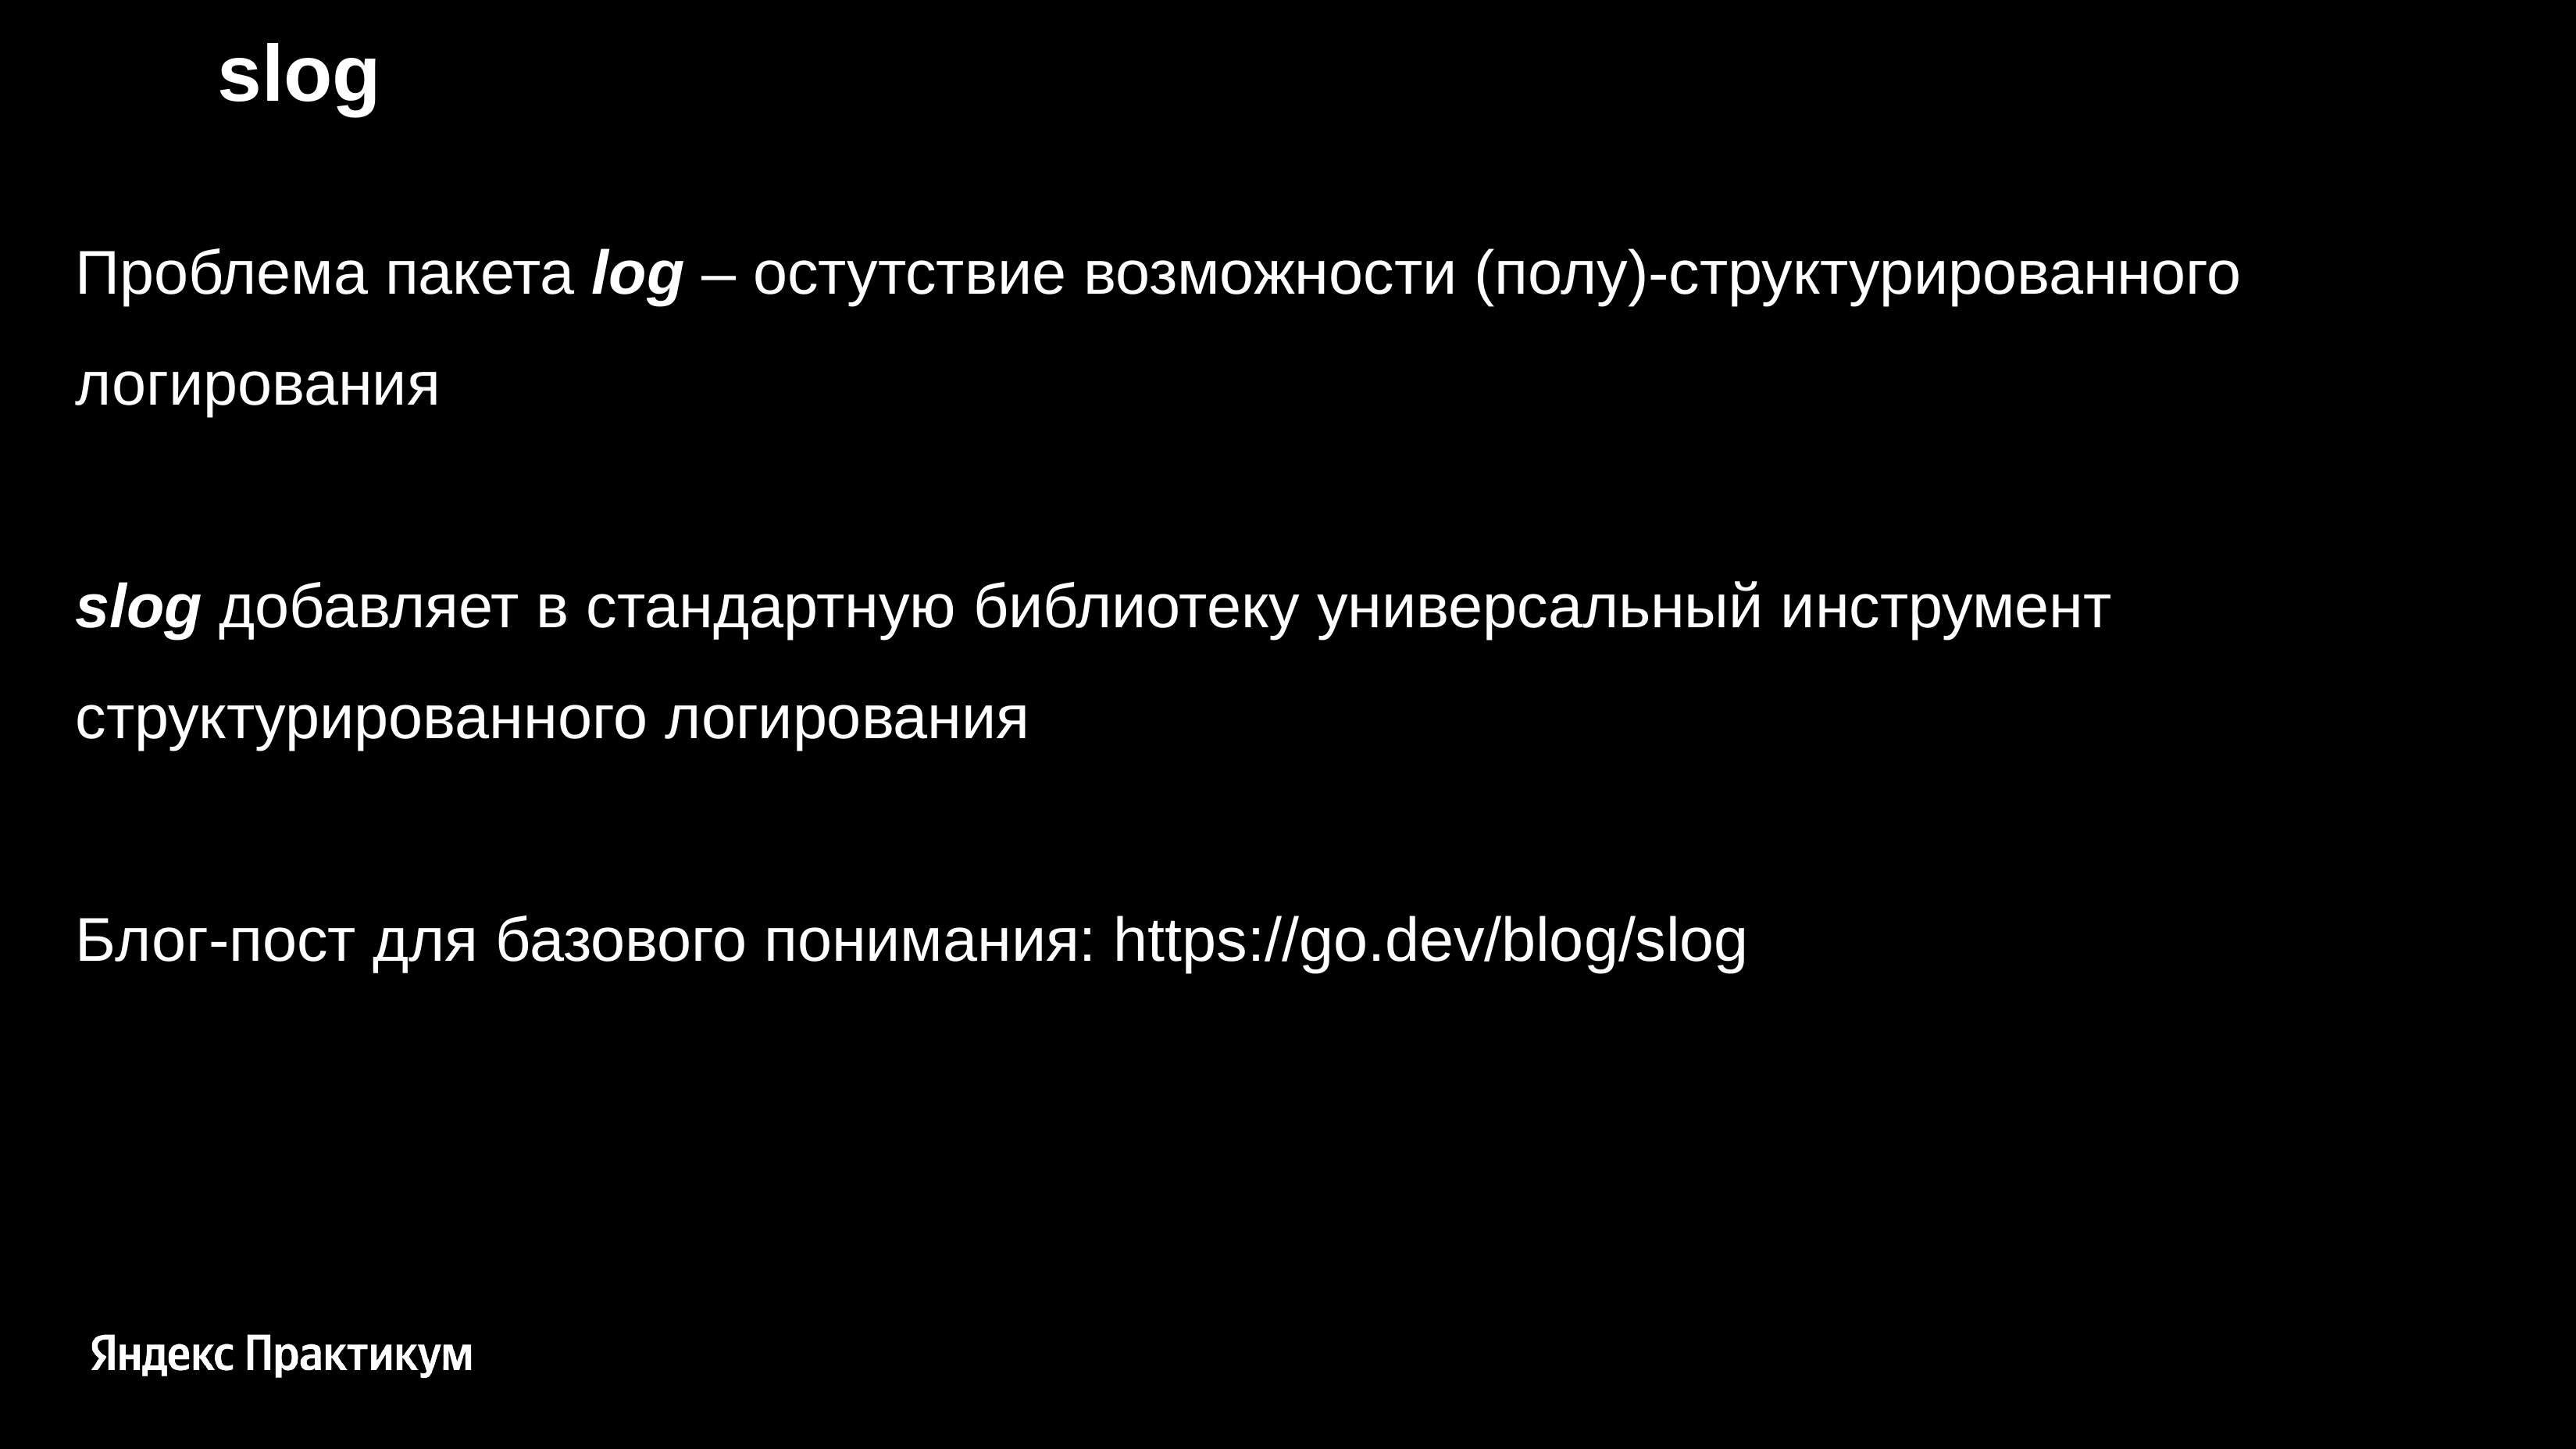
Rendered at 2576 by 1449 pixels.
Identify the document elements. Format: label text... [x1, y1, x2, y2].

title Проблема пакета log – остутствие возможности (полу)-структурированного логирования slog добавляет в стандартную библиотеку универсальный инструмент структурированного логирования Блог-пост для базового понимания: https://go.dev/blog/slog [75, 195, 2536, 980]
title slog [217, 21, 2349, 120]
picture [88, 1326, 474, 1380]
